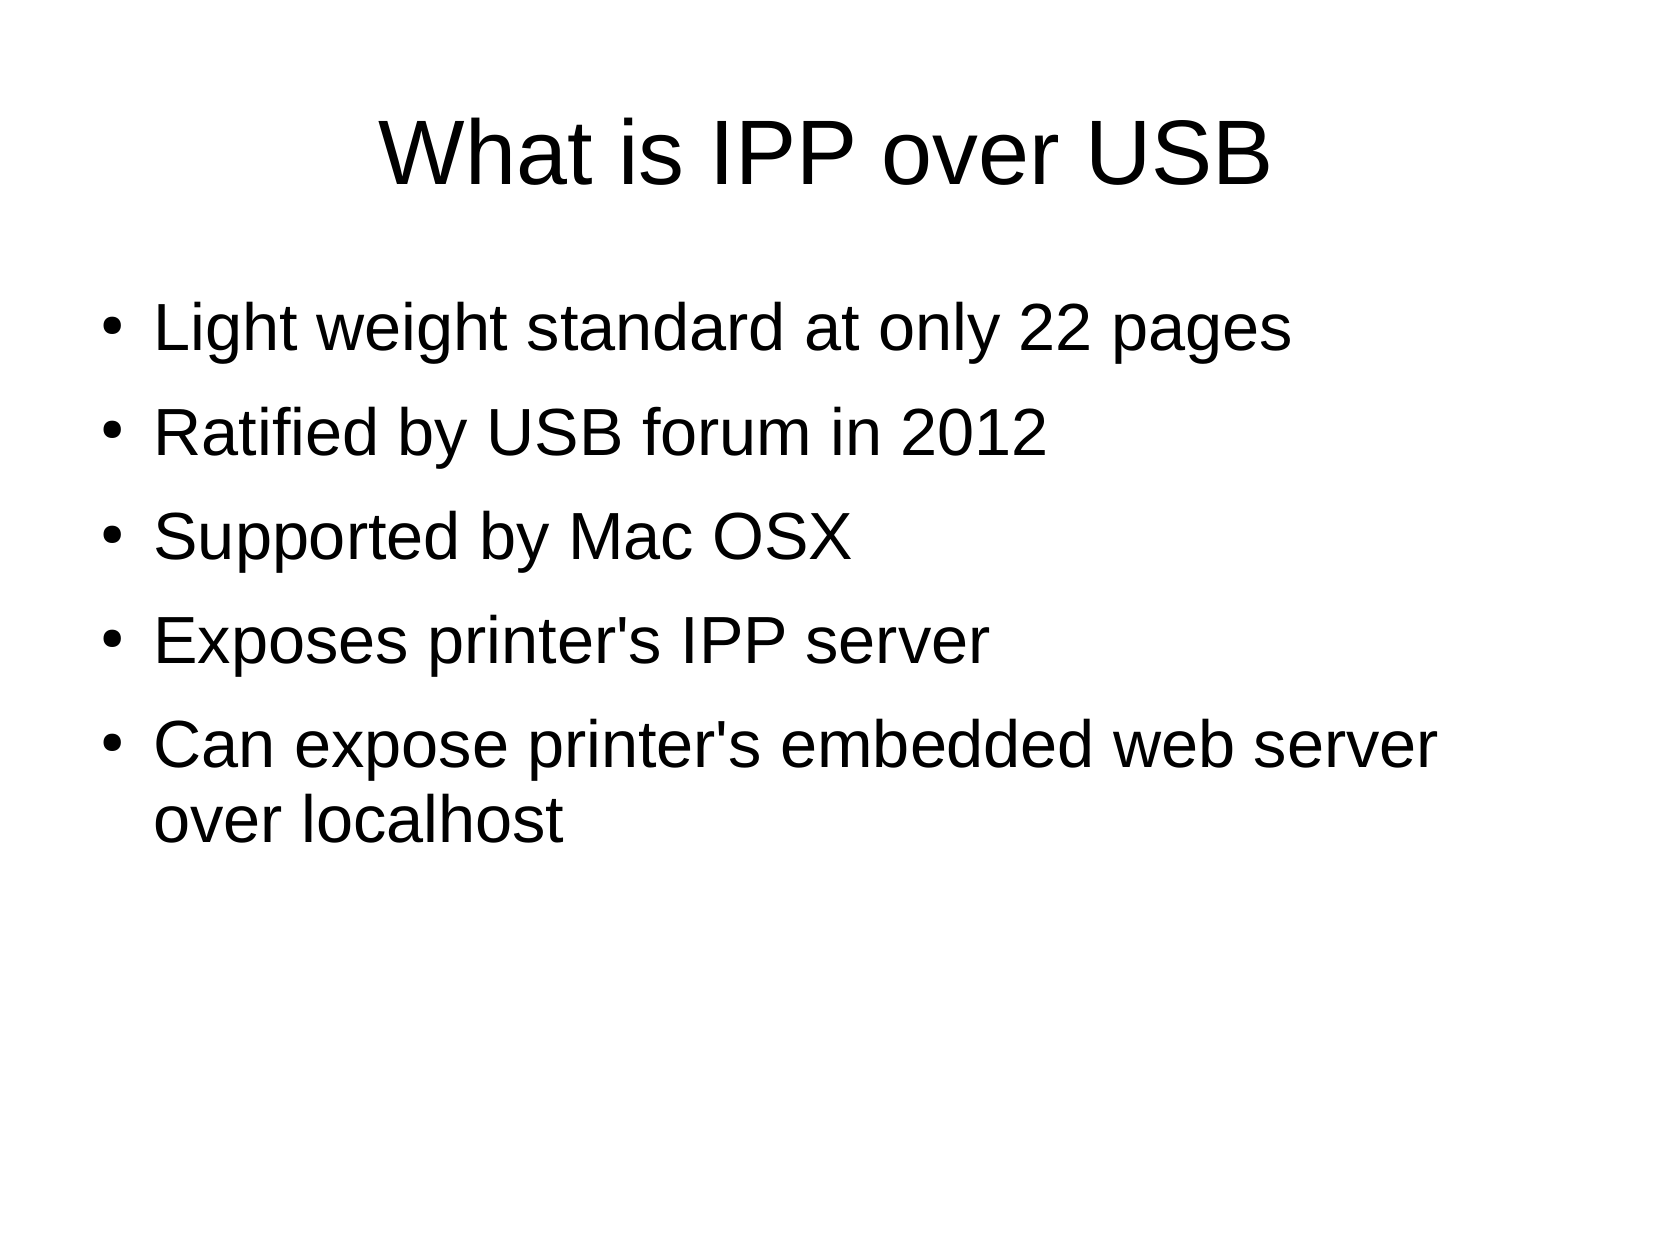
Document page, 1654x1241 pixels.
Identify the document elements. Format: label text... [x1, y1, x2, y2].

list Light weight standard at only 22 pages Ratified by USB forum in 2012 Supported by Mac OSX Exposes printer's IPP server Can expose printer's embedded web server over localhost [82, 290, 1571, 1010]
title What is IPP over USB [82, 49, 1571, 257]
